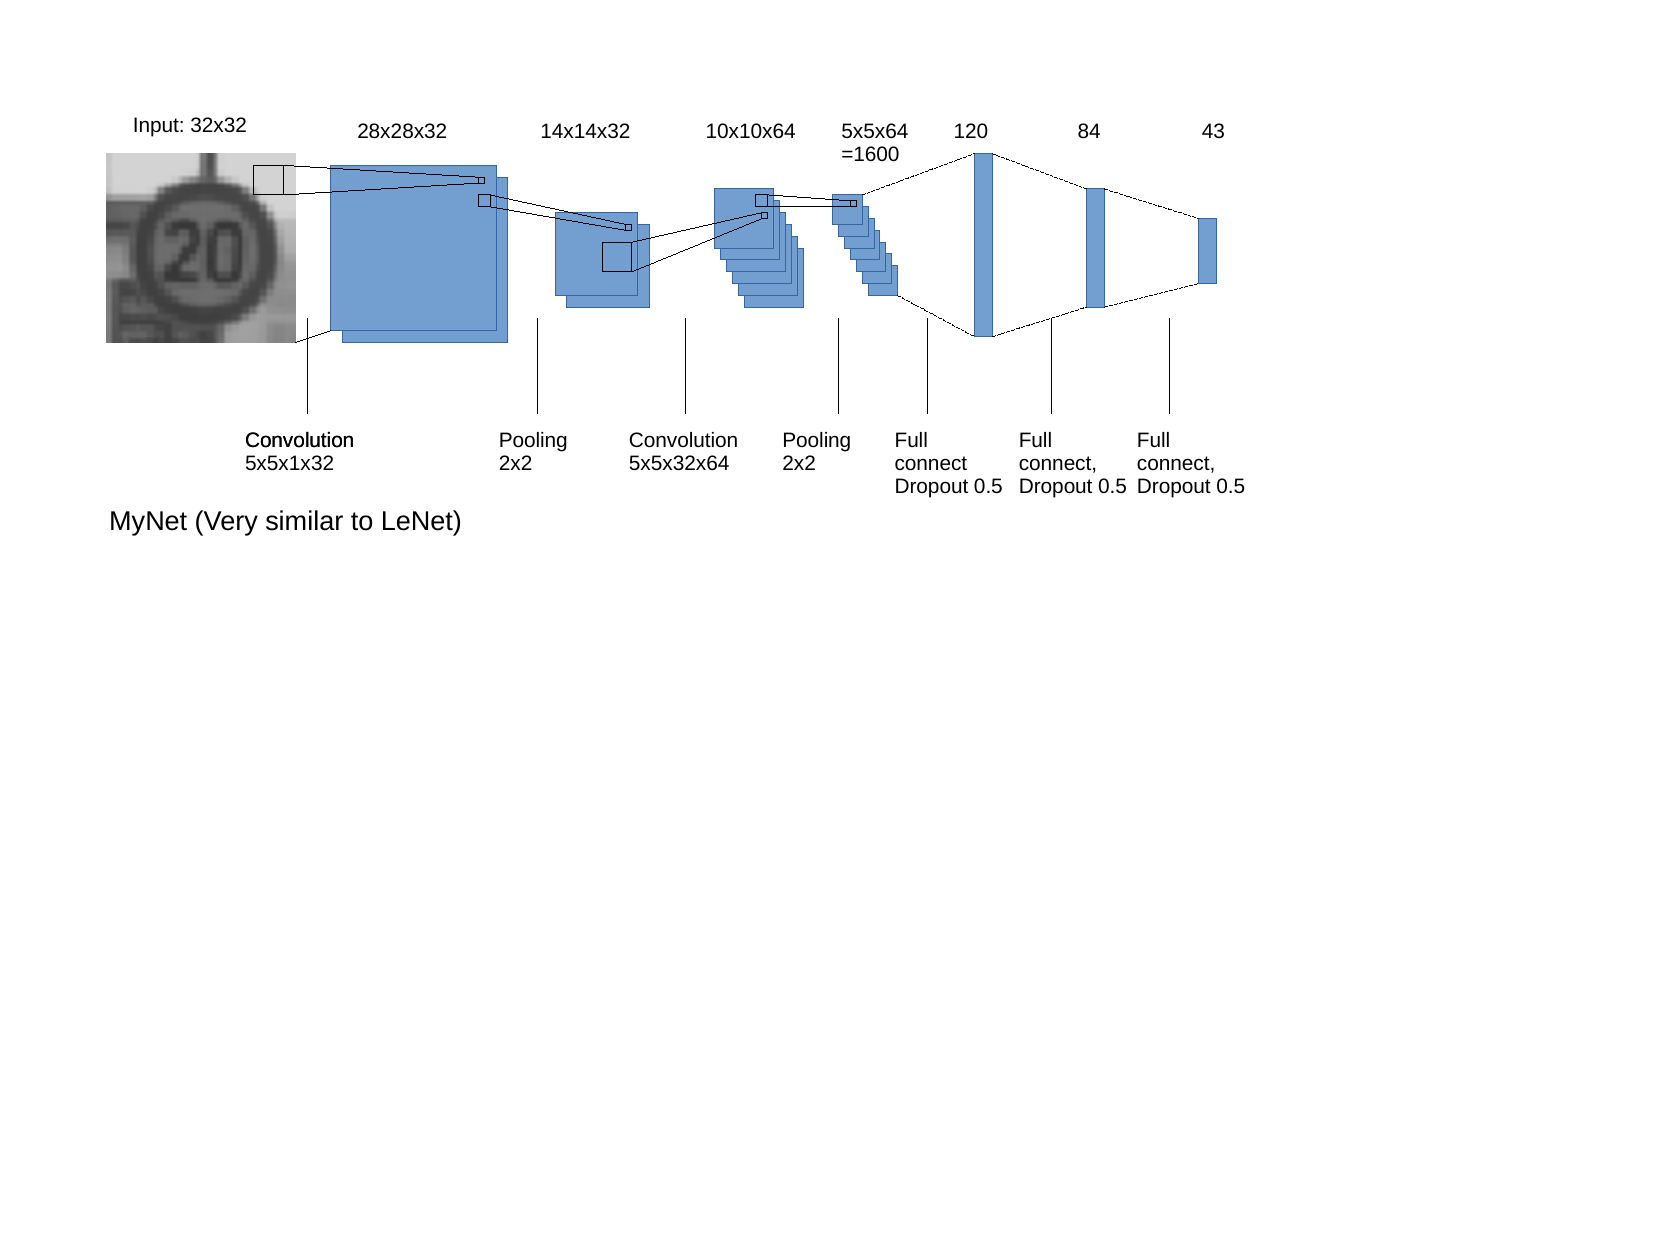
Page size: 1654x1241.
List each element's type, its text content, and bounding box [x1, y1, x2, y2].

text_box Pooling 2x2 [767, 421, 879, 483]
text_box 10x10x64 [690, 112, 826, 151]
text_box 84 [1062, 112, 1187, 151]
text_box Full connect Dropout 0.5 [879, 421, 1003, 506]
text_box Pooling 2x2 [484, 421, 614, 483]
picture [254, 166, 283, 194]
picture [106, 153, 296, 343]
text_box 120 [938, 112, 1062, 151]
text_box 28x28x32 [342, 112, 502, 151]
text_box Convolution 5x5x1x32 [230, 420, 390, 483]
text_box 14x14x32 [525, 112, 686, 151]
text_box Convolution 5x5x32x64 [614, 421, 767, 483]
text_box 5x5x64 =1600 [826, 112, 987, 174]
text_box [35, 47, 1288, 591]
text_box MyNet (Very similar to LeNet) [94, 498, 477, 544]
text_box Input: 32x32 [118, 106, 278, 145]
text_box Full connect, Dropout 0.5 [1003, 421, 1122, 506]
text_box Full connect, Dropout 0.5 [1122, 421, 1282, 506]
text_box 43 [1187, 112, 1347, 151]
